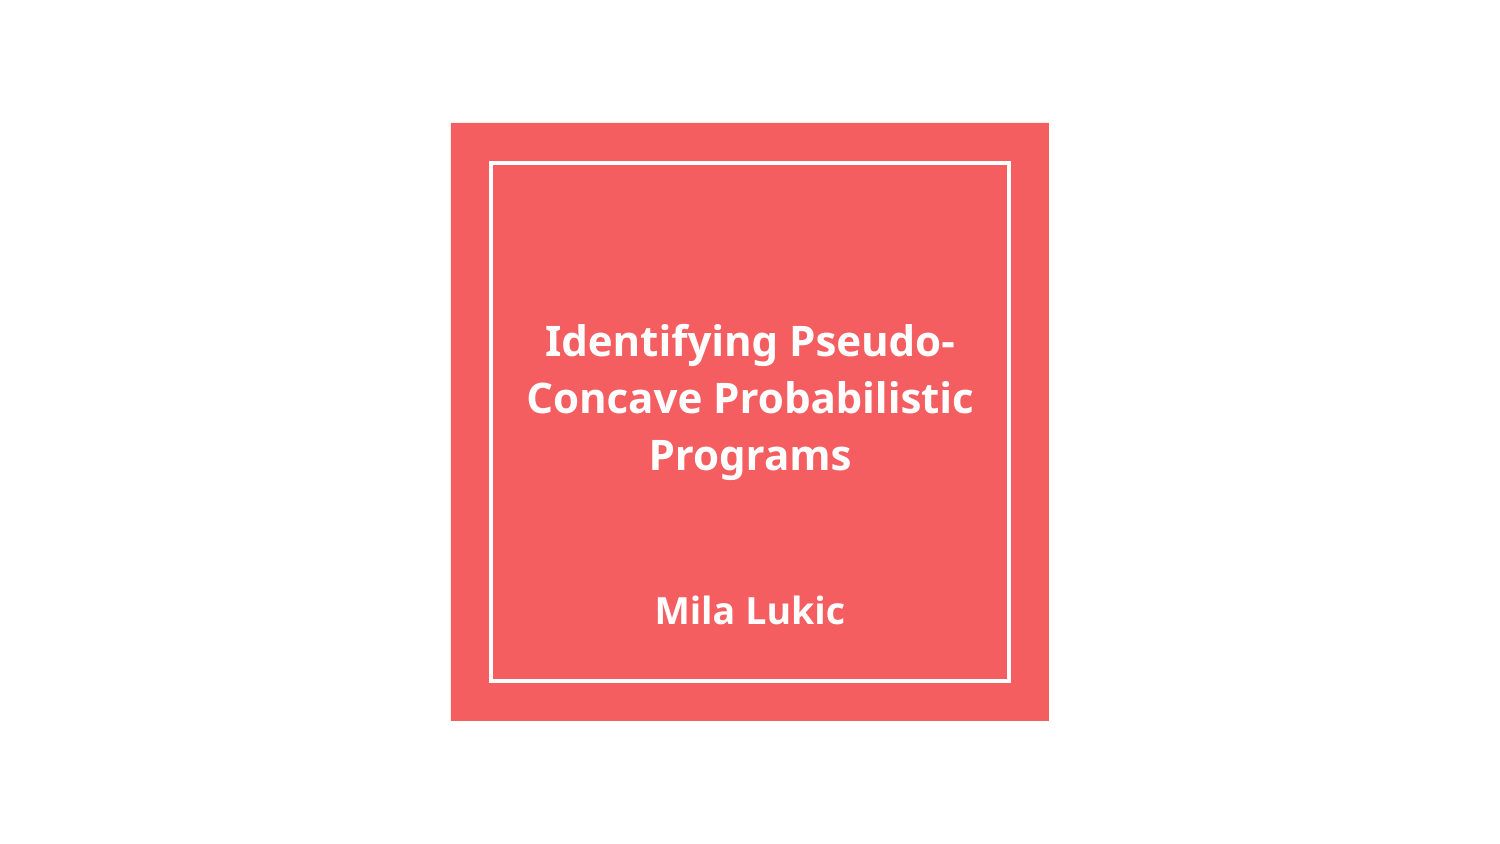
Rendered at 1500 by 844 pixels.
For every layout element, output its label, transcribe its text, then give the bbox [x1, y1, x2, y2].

title Identifying Pseudo-Concave Probabilistic Programs [507, 266, 993, 527]
subtitle Mila Lukic [507, 535, 993, 651]
